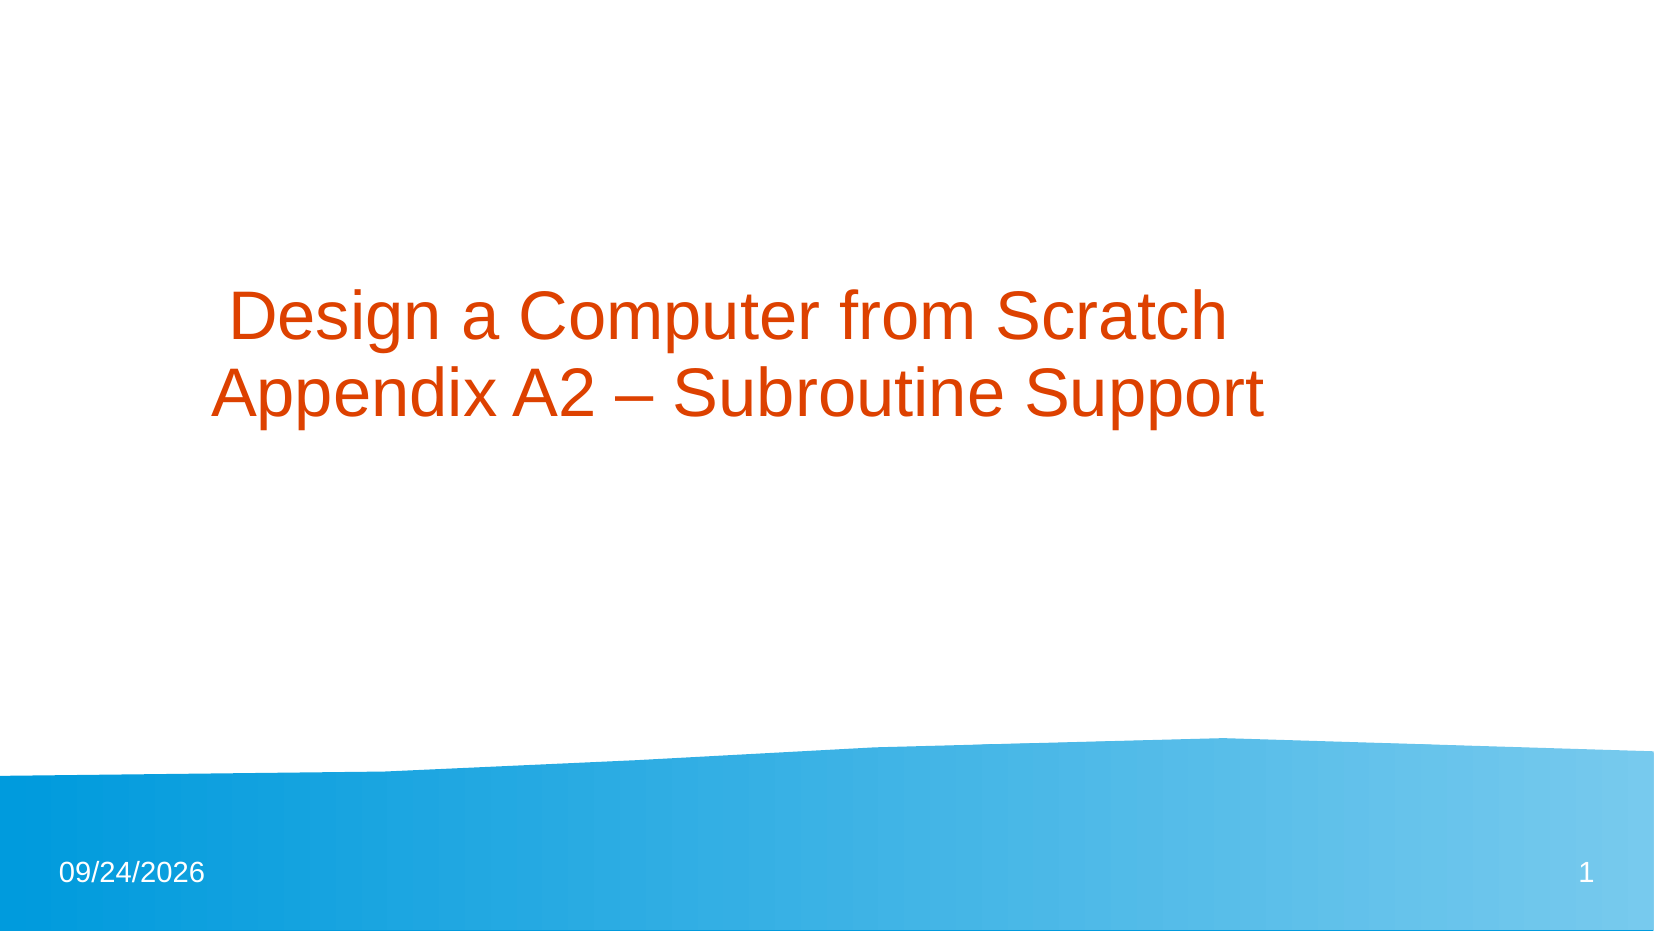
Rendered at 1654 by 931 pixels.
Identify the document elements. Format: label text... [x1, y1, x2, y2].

title Design a Computer from Scratch Appendix A2 – Subroutine Support [0, 265, 1477, 443]
